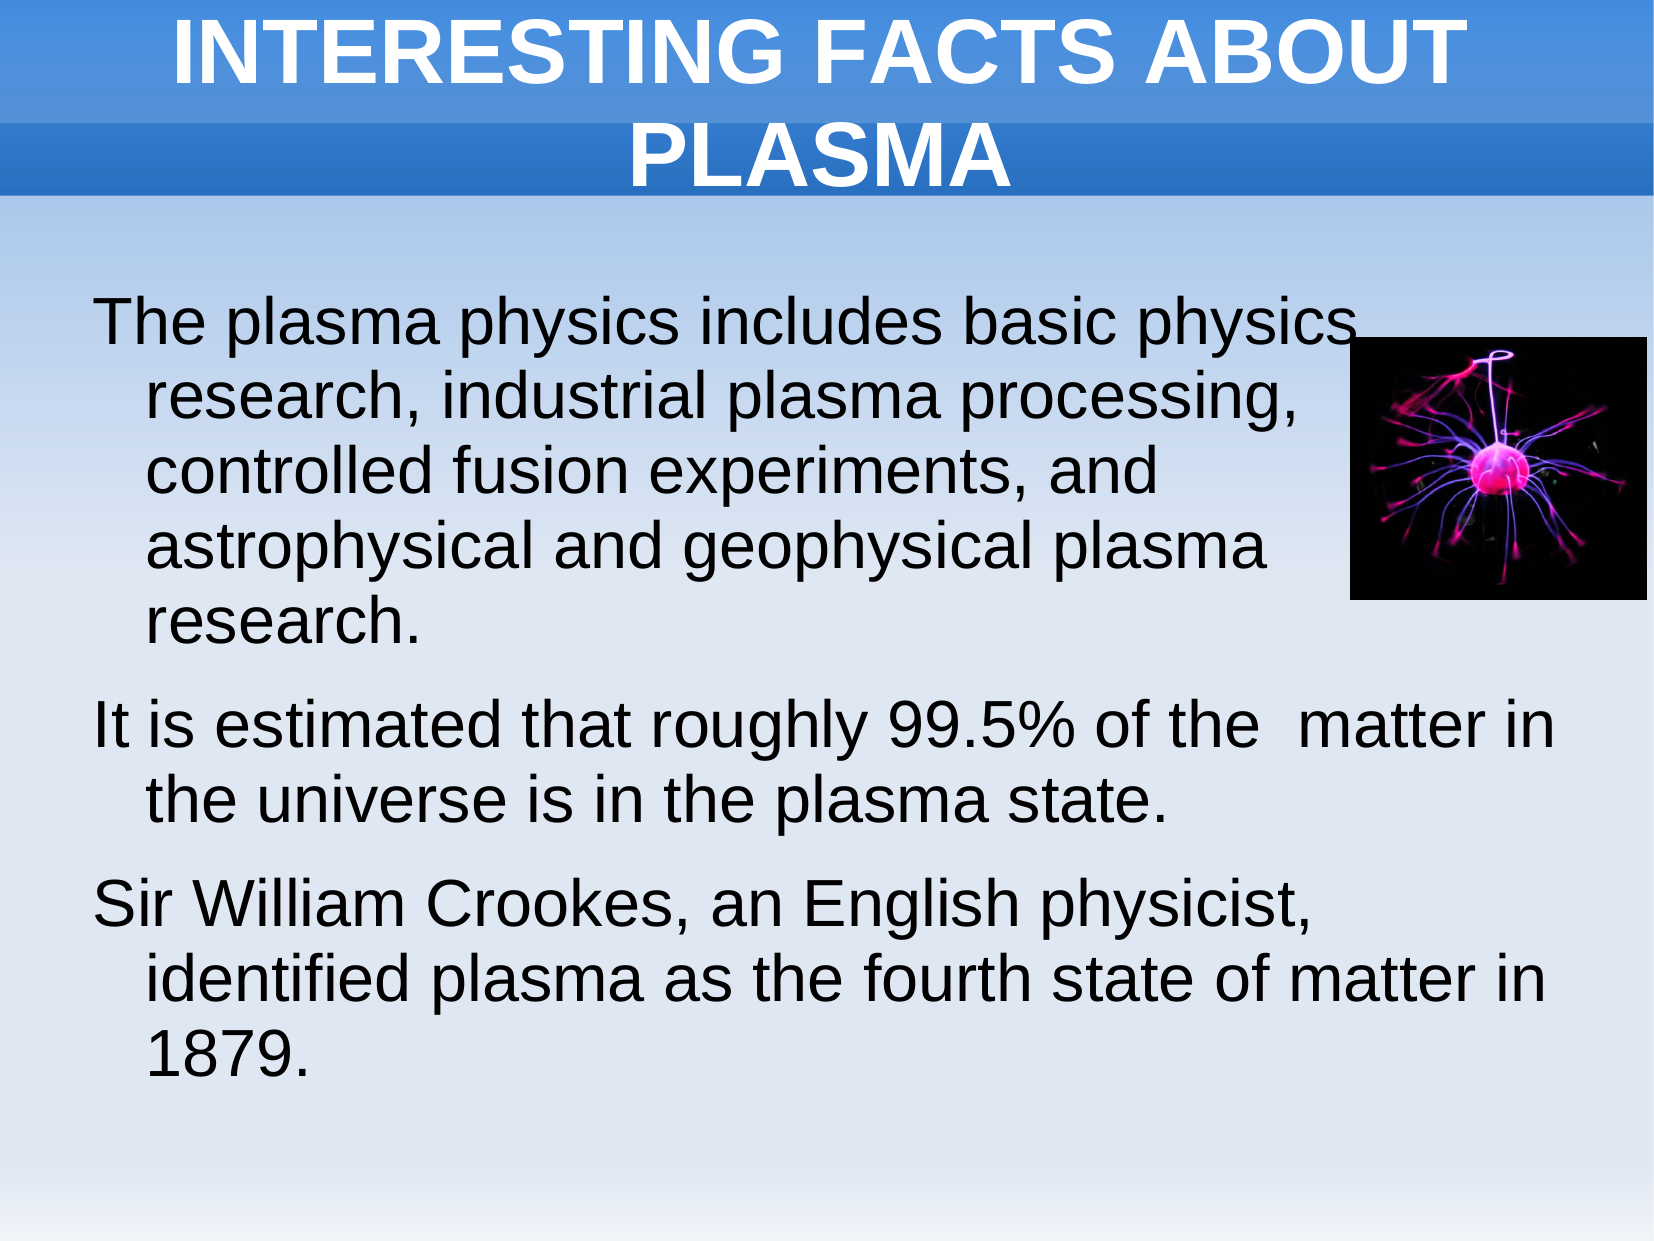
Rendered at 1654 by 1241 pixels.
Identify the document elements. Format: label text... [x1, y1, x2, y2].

picture [0, 0, 1654, 1241]
title INTERESTING FACTS ABOUT PLASMA [76, 0, 1565, 211]
list The plasma physics includes basic physics research, industrial plasma processing, controlled fusion experiments, and astrophysical and geophysical plasma research. It is estimated that roughly 99.5% of the matter in the universe is in the plasma state. Sir William Crookes, an English physicist, identified plasma as the fourth state of matter in 1879. [75, 283, 1564, 1199]
